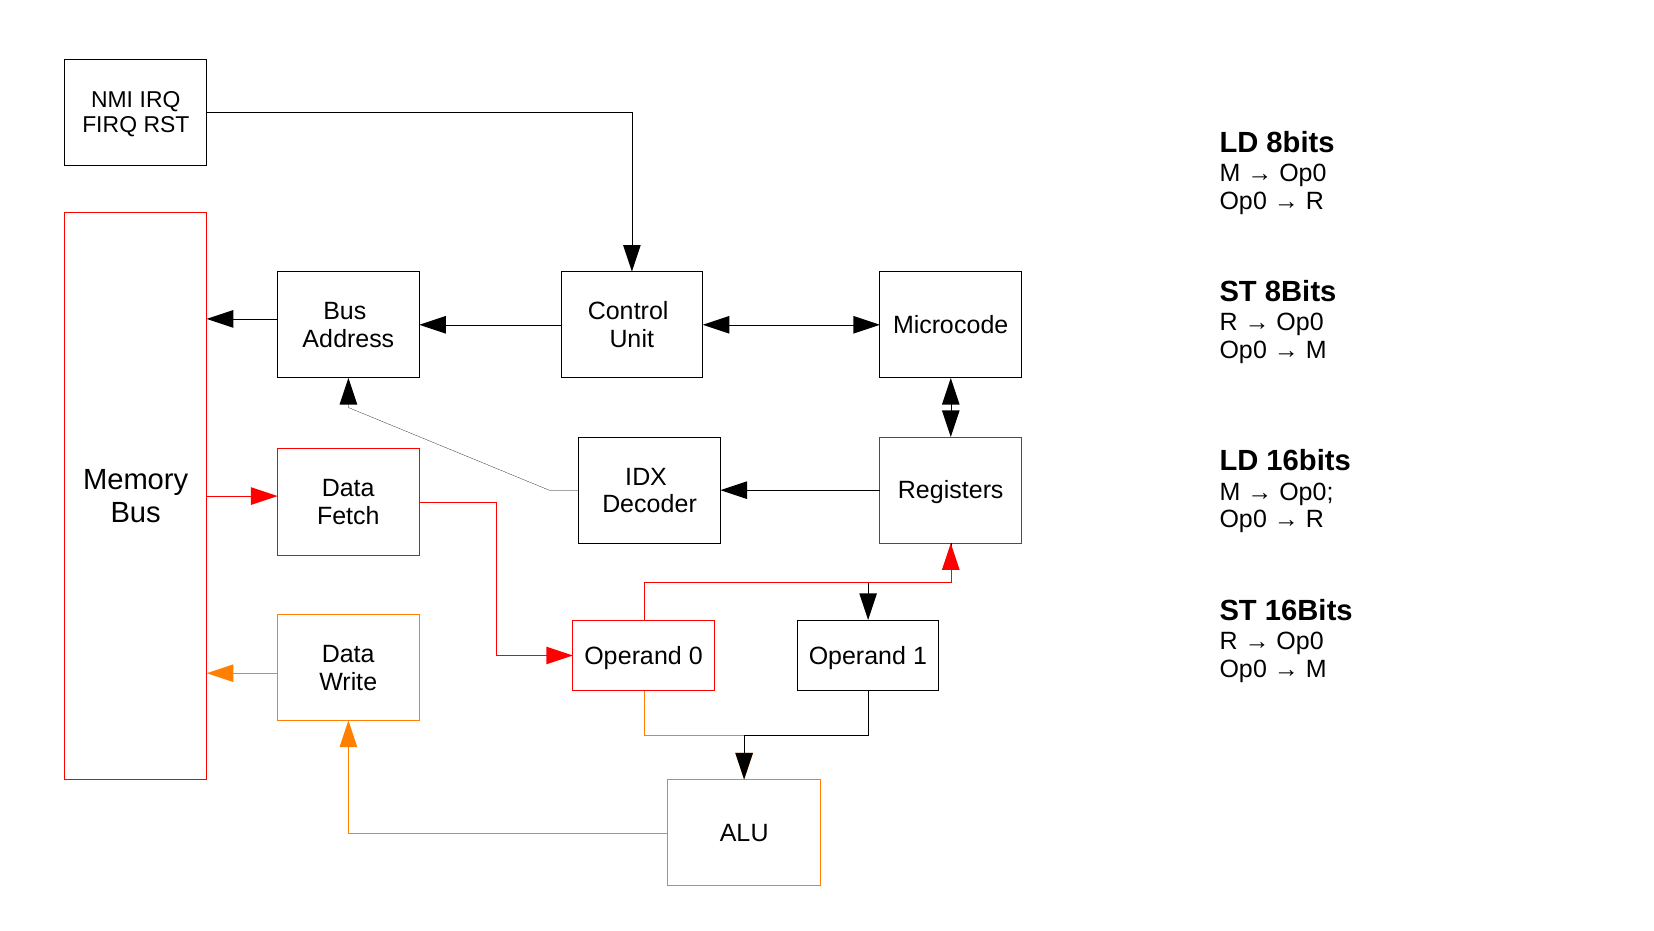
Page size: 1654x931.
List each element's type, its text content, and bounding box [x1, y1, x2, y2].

text_box NMI IRQ FIRQ RST [64, 59, 207, 166]
text_box LD 16bits M → Op0; Op0 → R ST 16Bits R → Op0 Op0 → M [1204, 437, 1607, 723]
text_box Operand 0 [572, 620, 715, 691]
text_box Operand 1 [797, 620, 939, 691]
text_box Data Fetch [277, 448, 420, 556]
text_box IDX Decoder [578, 437, 721, 544]
text_box Control Unit [561, 271, 703, 378]
text_box Data Write [277, 614, 420, 721]
text_box LD 8bits M → Op0 Op0 → R ST 8Bits R → Op0 Op0 → M [1204, 118, 1607, 405]
text_box Memory Bus [64, 212, 207, 780]
text_box Bus Address [277, 271, 420, 378]
text_box ALU [667, 779, 821, 886]
text_box Registers [879, 437, 1022, 544]
text_box Microcode [879, 271, 1022, 378]
